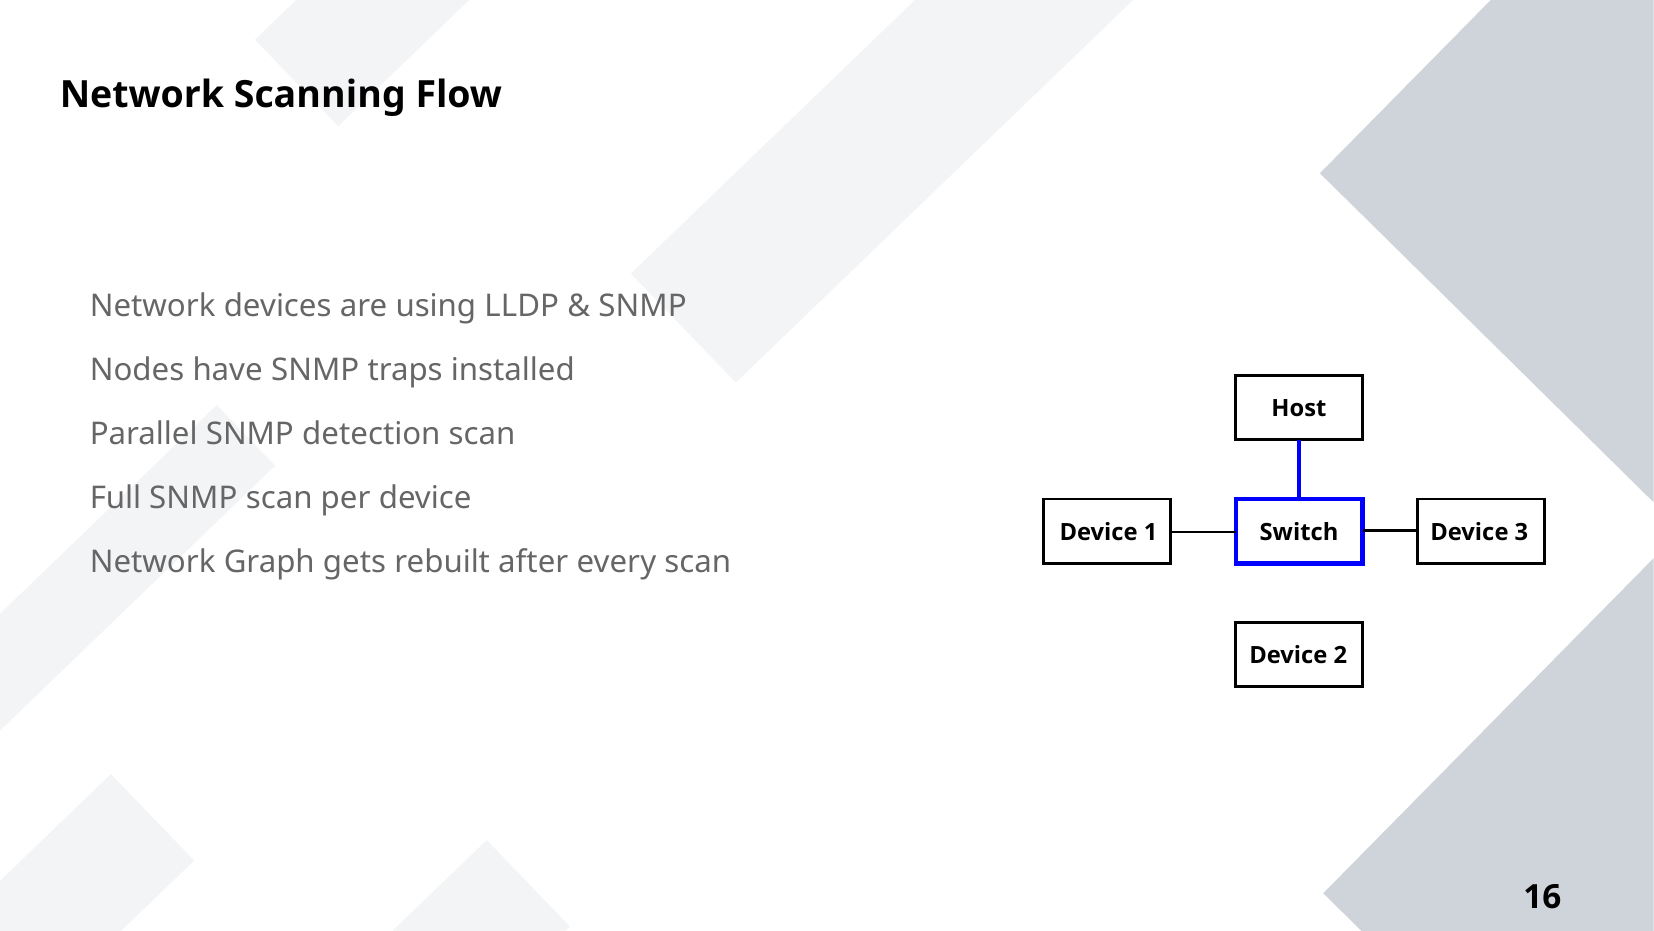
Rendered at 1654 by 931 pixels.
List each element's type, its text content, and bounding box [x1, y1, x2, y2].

text_box Network Scanning Flow [45, 60, 788, 121]
text_box Network devices are using LLDP & SNMP Nodes have SNMP traps installed Parallel SNMP detection scan Full SNMP scan per device Network Graph gets rebuilt after every scan [75, 253, 916, 552]
text_box [963, 195, 1636, 867]
text_box <number> [1508, 866, 1654, 922]
